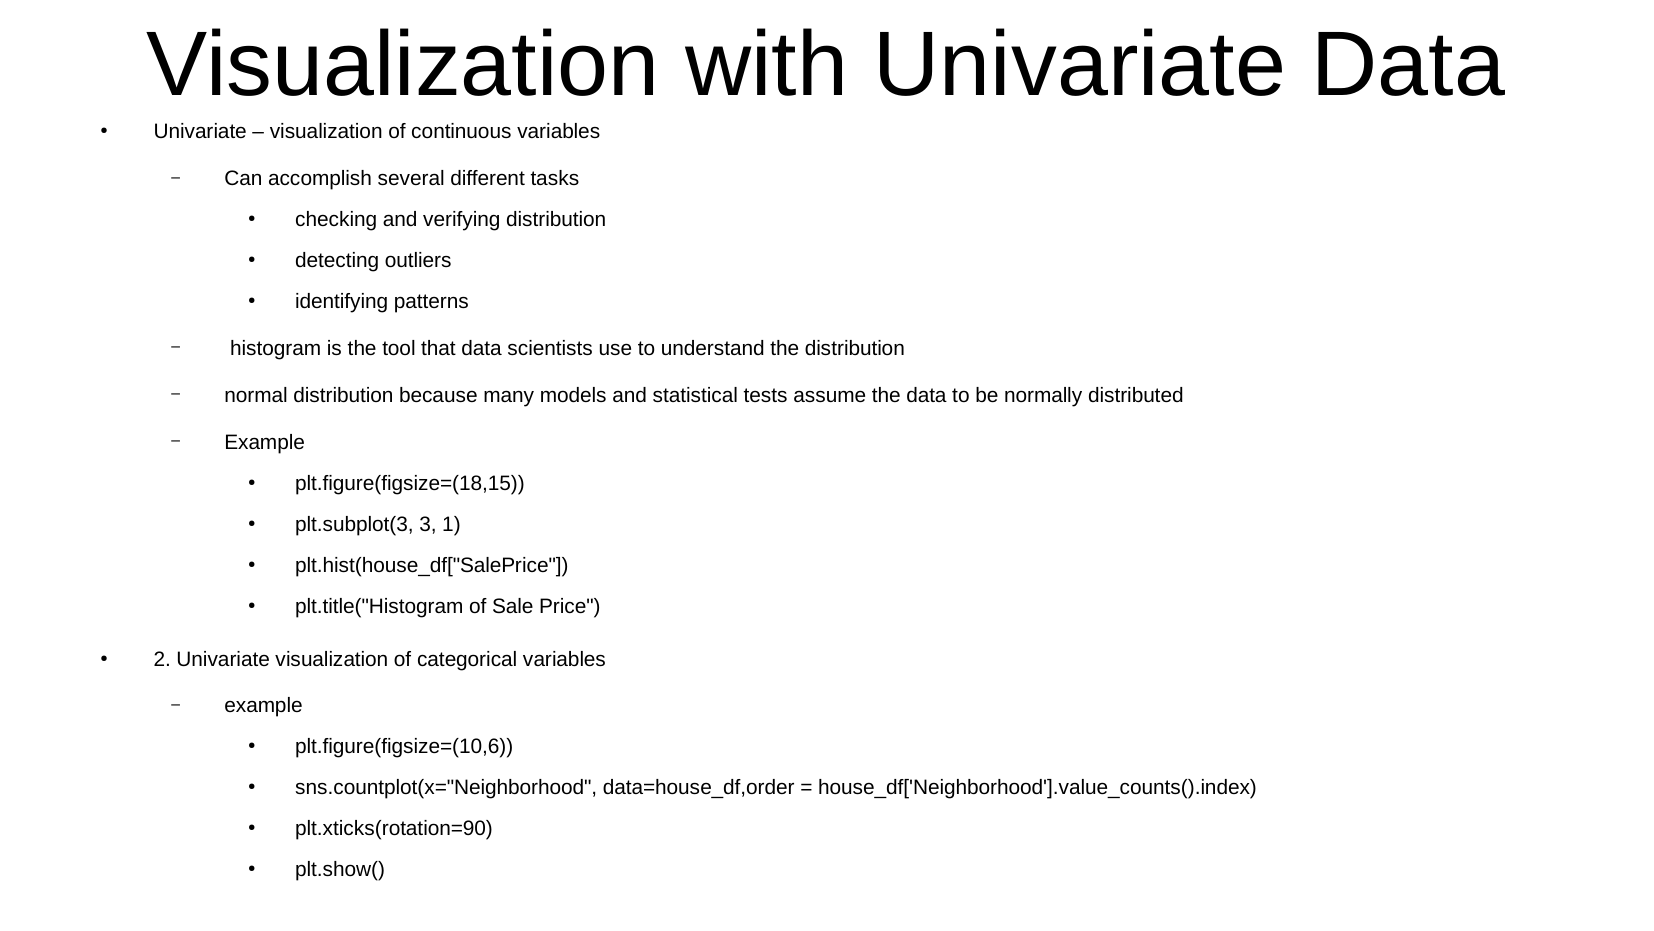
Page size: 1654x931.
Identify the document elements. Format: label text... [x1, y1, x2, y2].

list Univariate – visualization of continuous variables Can accomplish several different tasks checking and verifying distribution detecting outliers identifying patterns histogram is the tool that data scientists use to understand the distribution normal distribution because many models and statistical tests assume the data to be normally distributed Example plt.figure(figsize=(18,15)) plt.subplot(3, 3, 1) plt.hist(house_df["SalePrice"]) plt.title("Histogram of Sale Price") 2. Univariate visualization of categorical variables example plt.figure(figsize=(10,6)) sns.countplot(x="Neighborhood", data=house_df,order = house_df['Neighborhood'].value_counts().index) plt.xticks(rotation=90) plt.show() [82, 120, 1571, 916]
title Visualization with Univariate Data [82, 12, 1571, 120]
